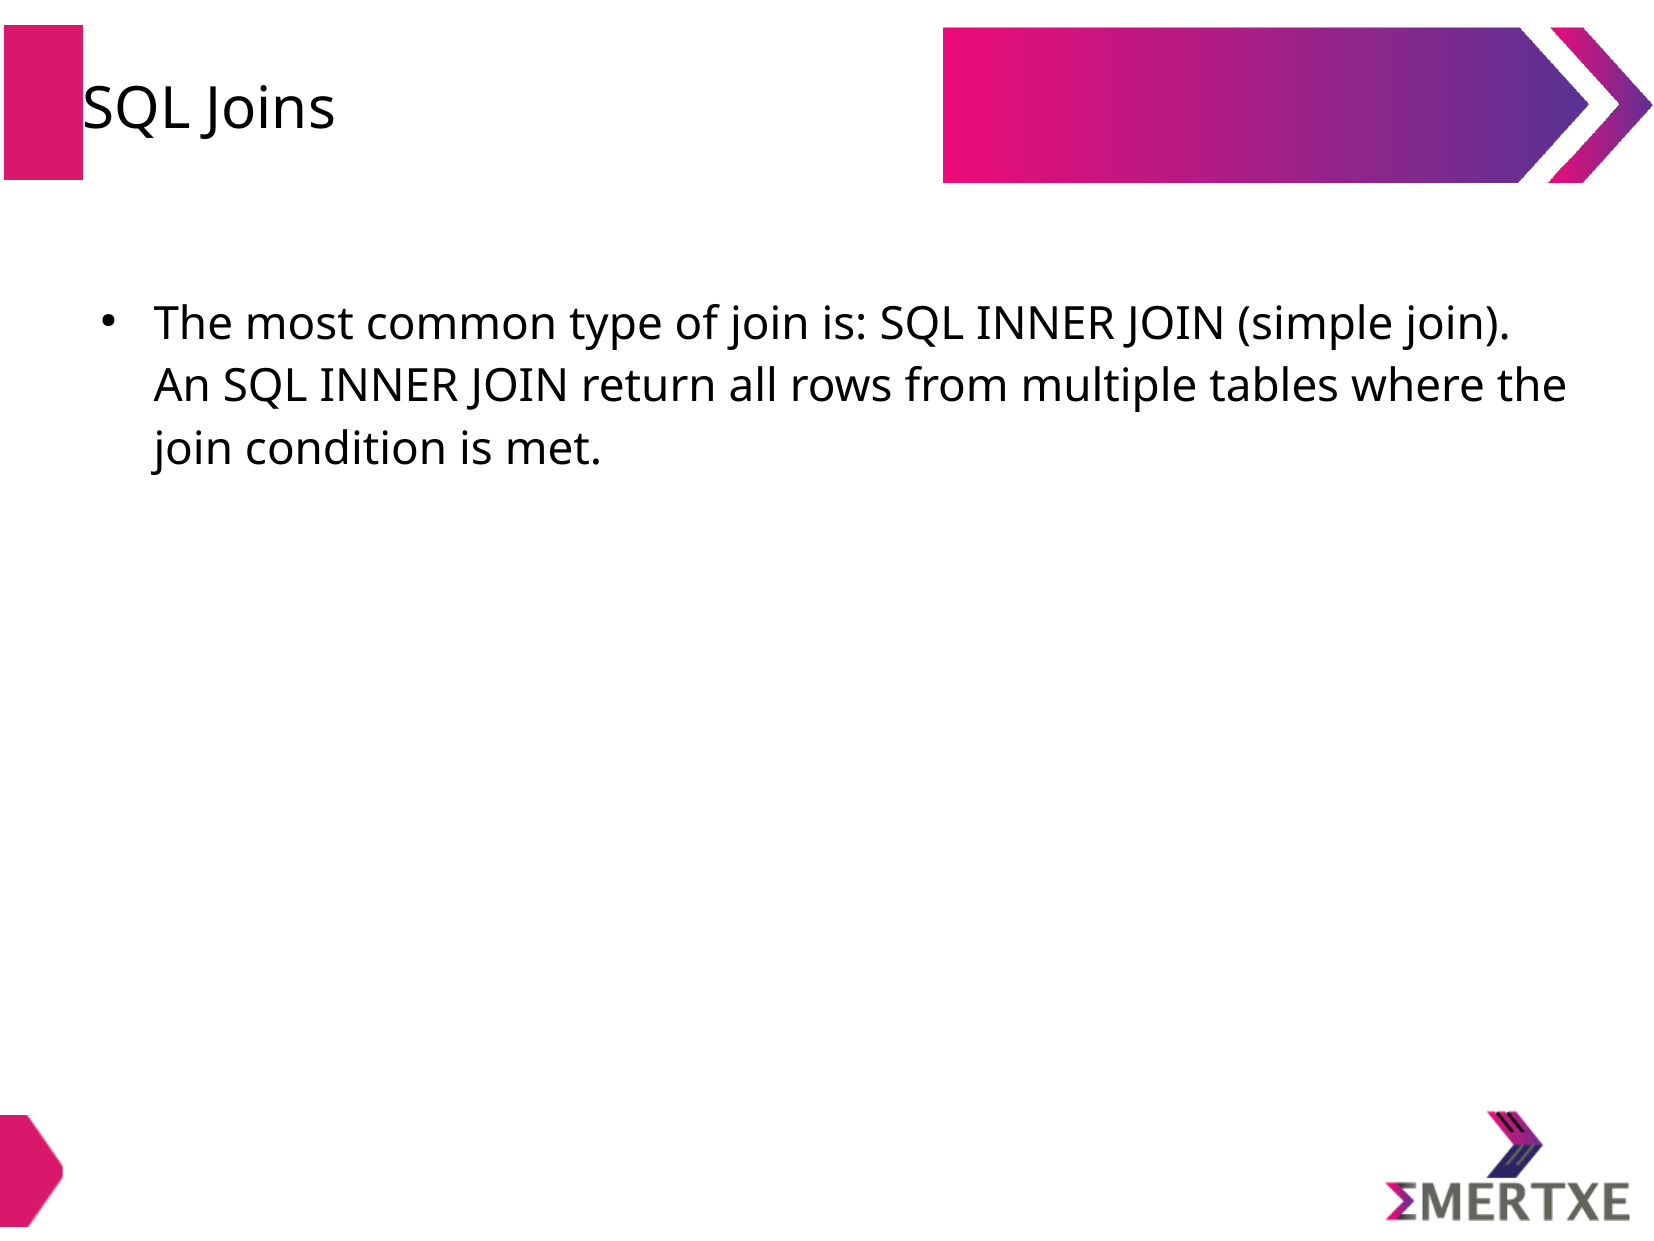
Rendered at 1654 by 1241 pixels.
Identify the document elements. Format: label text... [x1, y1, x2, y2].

picture [1571, 27, 1653, 183]
picture [1385, 1107, 1631, 1221]
title SQL Joins [82, 2, 1571, 210]
list The most common type of join is: SQL INNER JOIN (simple join). An SQL INNER JOIN return all rows from multiple tables where the join condition is met. [82, 290, 1571, 1010]
